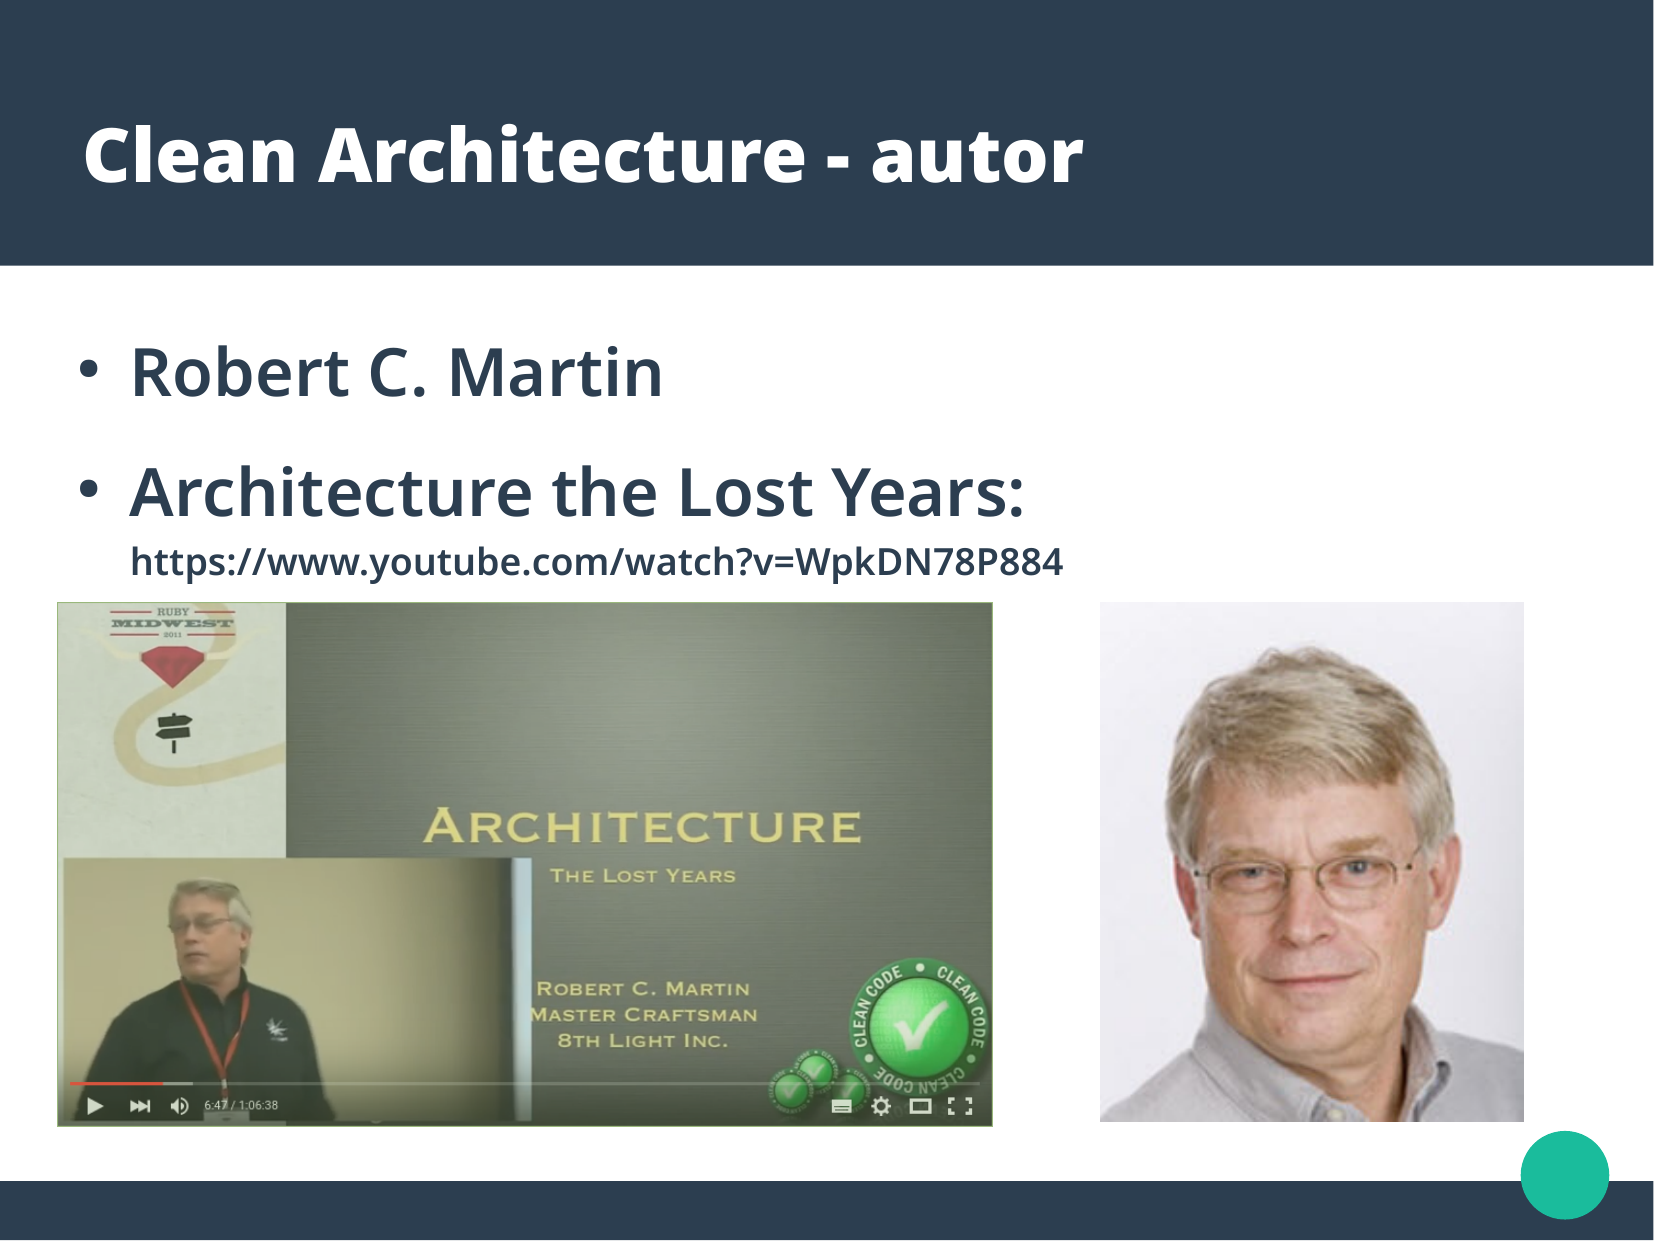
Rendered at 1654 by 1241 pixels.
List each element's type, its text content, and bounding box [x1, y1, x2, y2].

title Clean Architecture - autor [82, 49, 1571, 257]
picture [1100, 602, 1524, 1123]
picture [57, 602, 993, 1127]
list Robert C. Martin Architecture the Lost Years: https://www.youtube.com/watch?v=WpkDN78P884 [59, 324, 1595, 1152]
